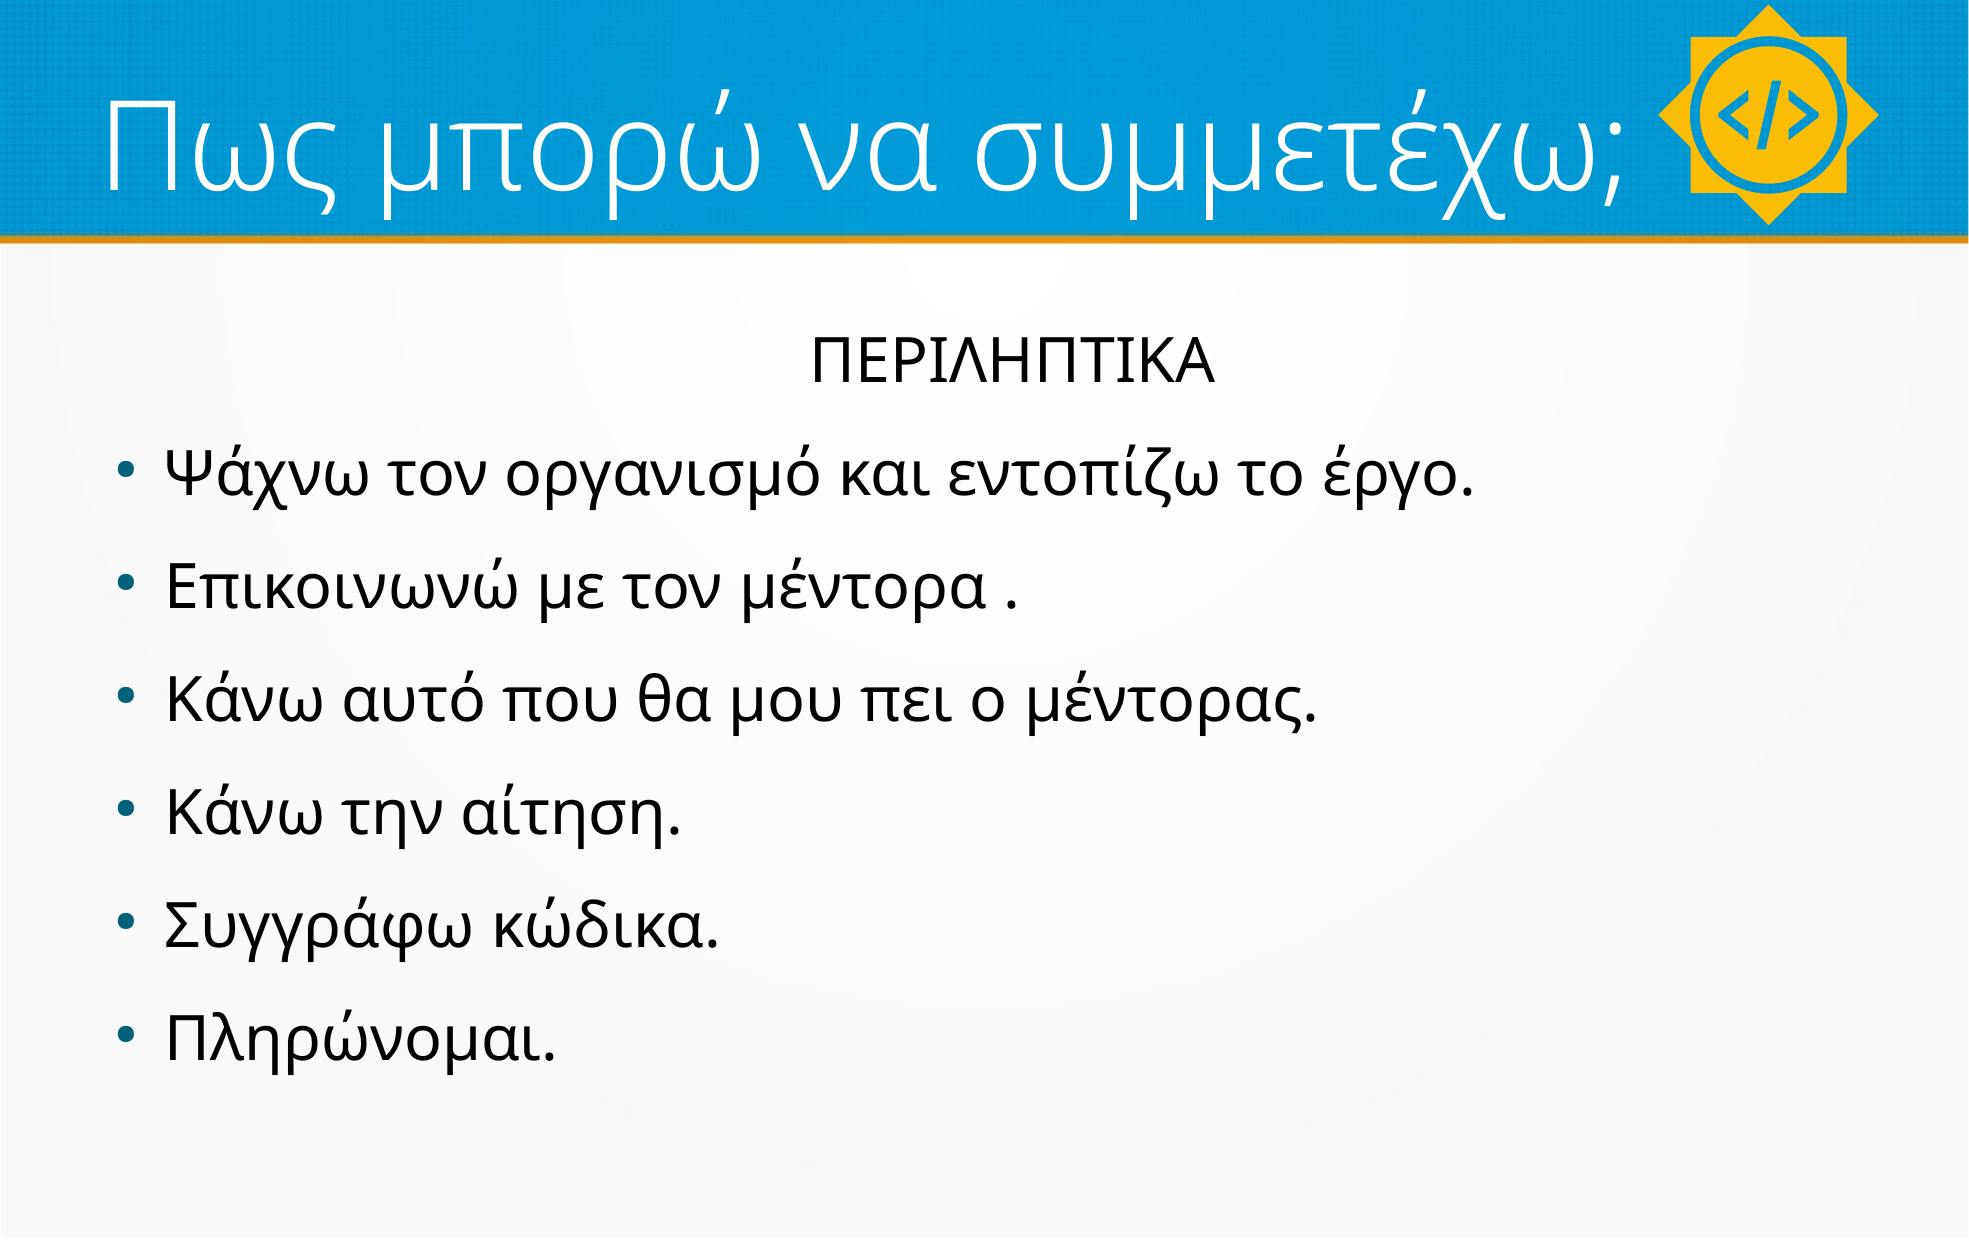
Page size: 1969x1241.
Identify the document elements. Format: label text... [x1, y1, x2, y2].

list ΠΕΡΙΛΗΠΤΙΚΑ Ψάχνω τον οργανισμό και εντοπίζω το έργο. Επικοινωνώ με τον μέντορα . Κάνω αυτό που θα μου πει ο μέντορας. Κάνω την αίτηση. Συγγράφω κώδικα. Πληρώνομαι. [98, 315, 1861, 1081]
title Πως μπορώ να συμμετέχω; [98, 19, 1647, 227]
picture [1660, 6, 1877, 224]
picture [0, 233, 1969, 1241]
